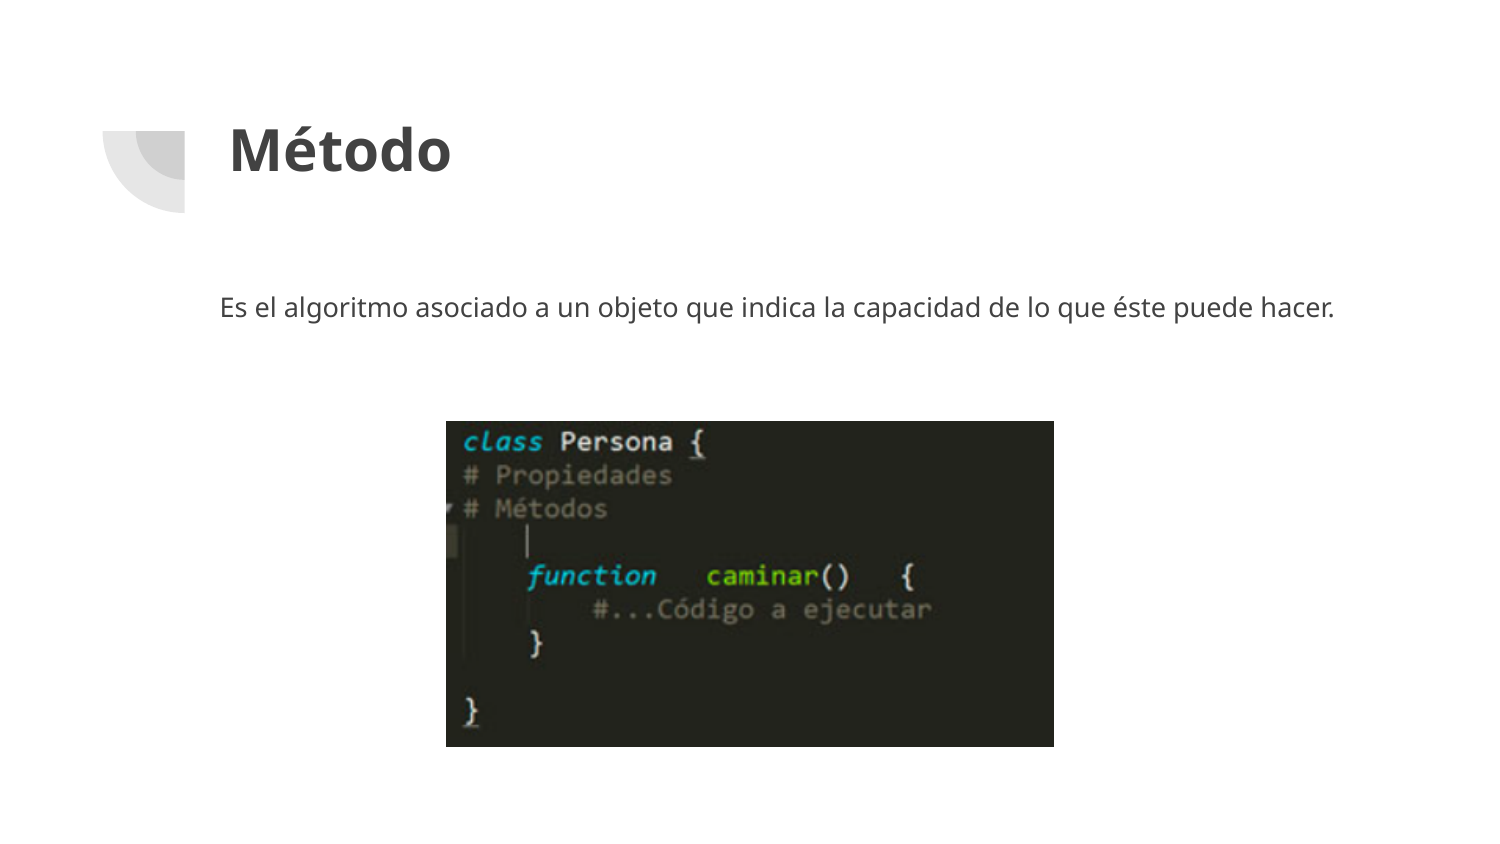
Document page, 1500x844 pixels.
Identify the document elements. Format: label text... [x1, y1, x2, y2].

list Es el algoritmo asociado a un objeto que indica la capacidad de lo que éste puede hacer. [204, 270, 1358, 687]
picture [446, 421, 1054, 747]
title Método [213, 98, 1368, 263]
